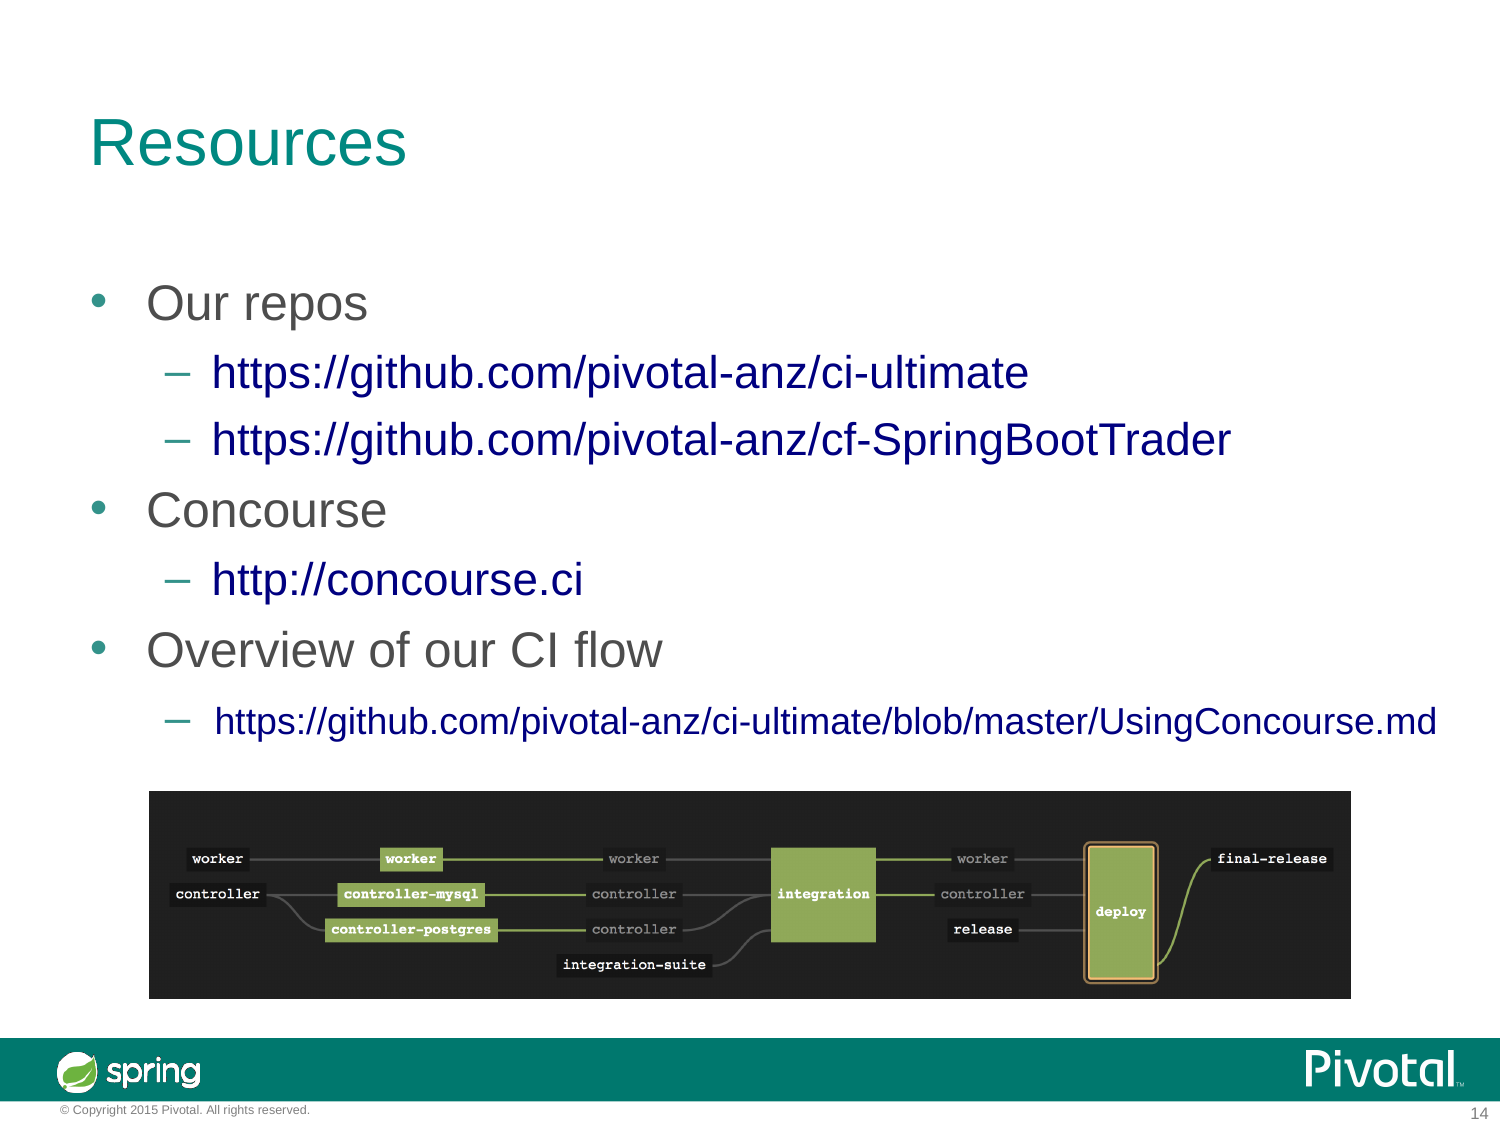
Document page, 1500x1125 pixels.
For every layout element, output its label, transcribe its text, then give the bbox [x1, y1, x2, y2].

text_box https://github.com/pivotal-anz/ci-ultimate/blob/master/UsingConcourse.md [199, 690, 1456, 750]
picture [1306, 1050, 1464, 1087]
picture [32, 1041, 210, 1103]
picture [149, 791, 1351, 999]
title Resources [75, 45, 1426, 233]
list Our repos https://github.com/pivotal-anz/ci-ultimate https://github.com/pivotal-anz/cf-SpringBootTrader Concourse http://concourse.ci Overview of our CI flow [75, 262, 1426, 1005]
